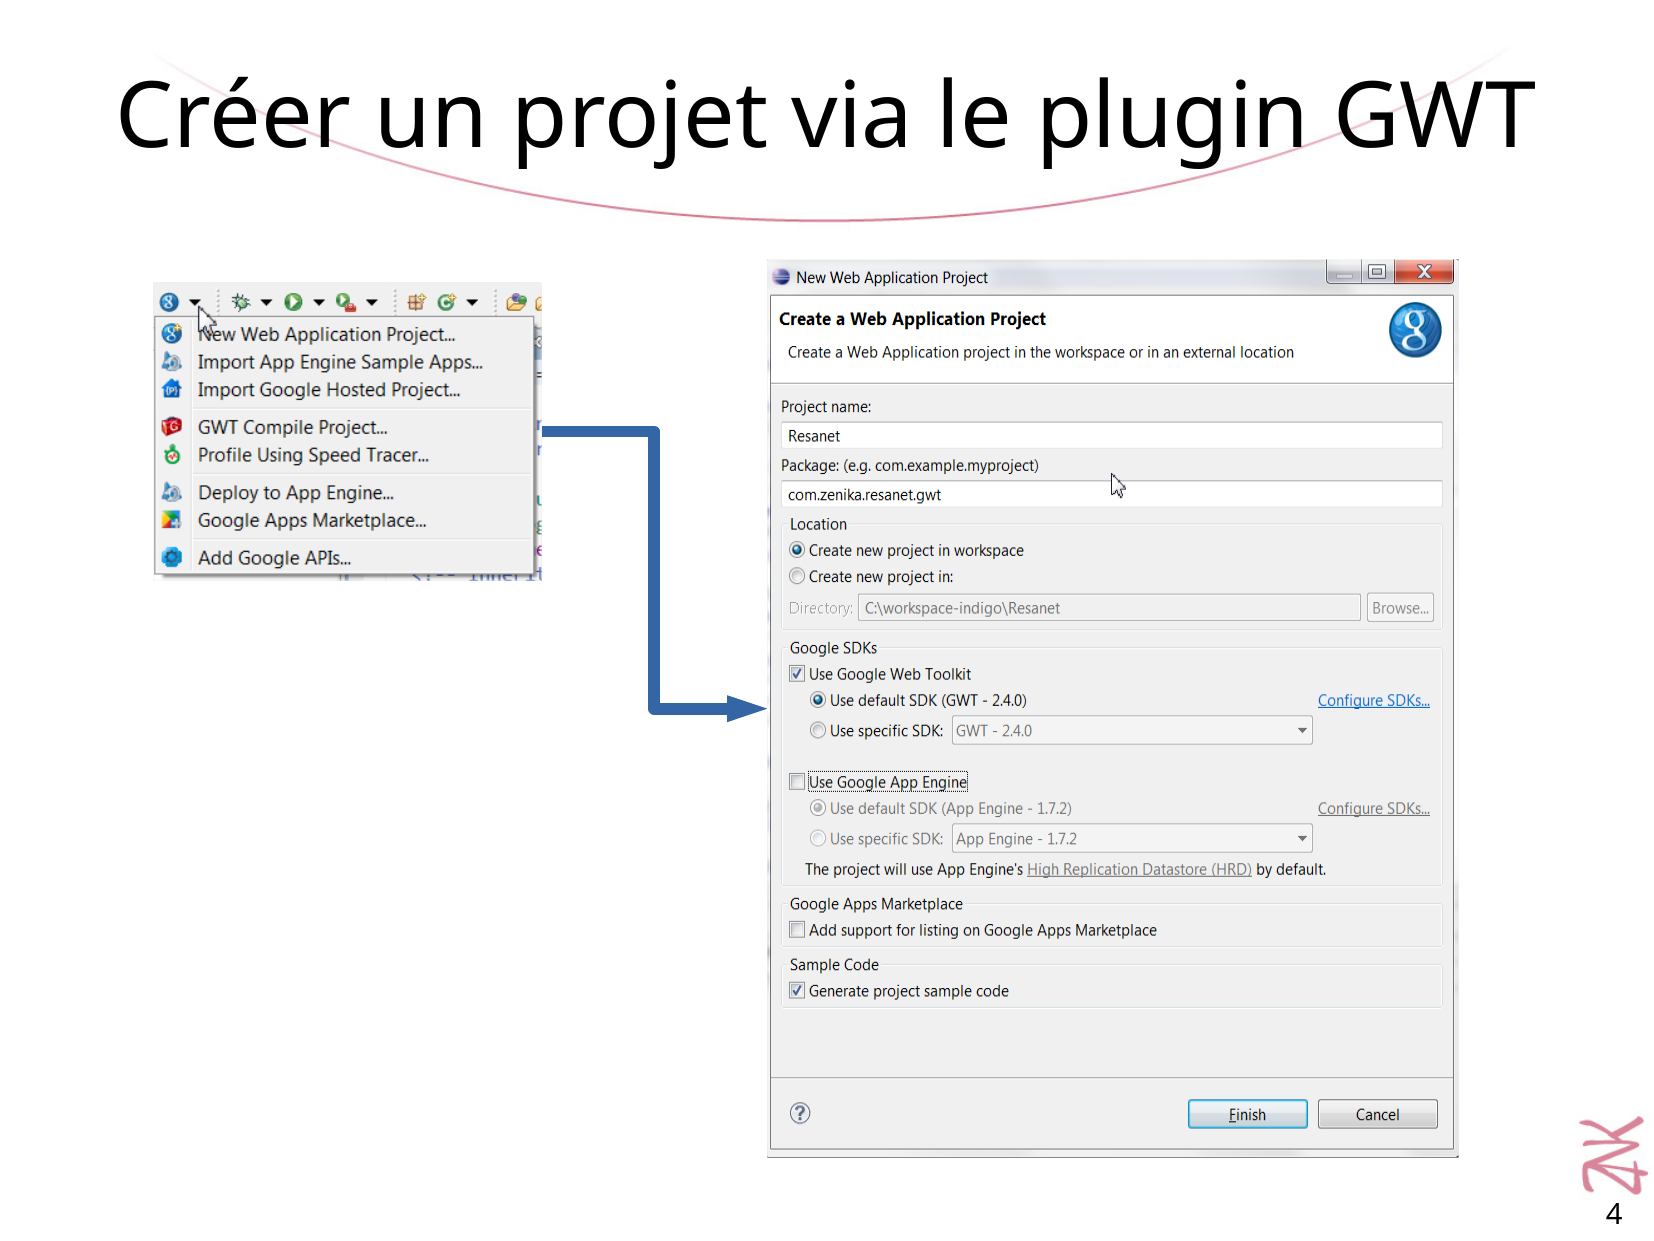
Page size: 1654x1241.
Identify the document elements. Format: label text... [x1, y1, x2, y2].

picture [4, 1, 1654, 1241]
title Créer un projet via le plugin GWT [82, 5, 1571, 220]
